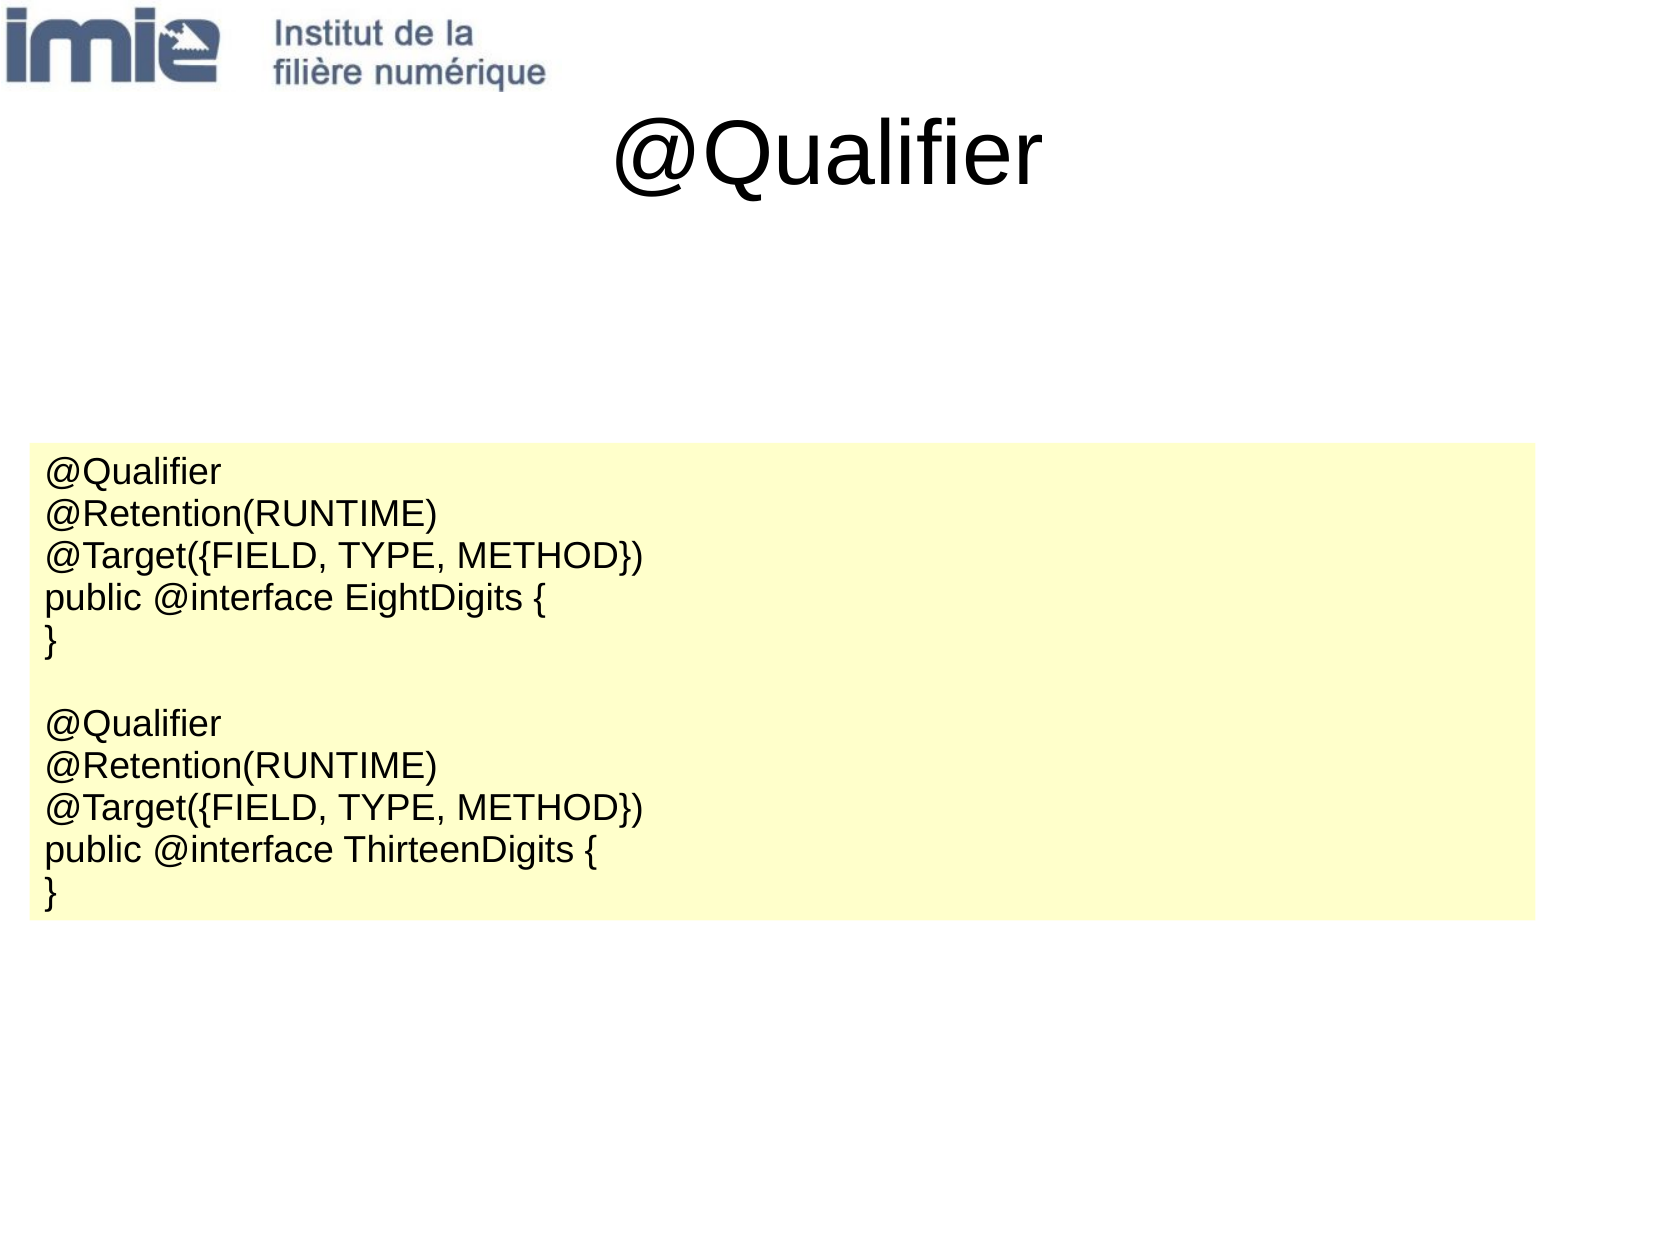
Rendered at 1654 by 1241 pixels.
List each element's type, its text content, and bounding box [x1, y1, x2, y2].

picture [1, 0, 562, 92]
title @Qualifier [82, 49, 1571, 257]
text_box @Qualifier @Retention(RUNTIME) @Target({FIELD, TYPE, METHOD}) public @interface EightDigits { } @Qualifier @Retention(RUNTIME) @Target({FIELD, TYPE, METHOD}) public @interface ThirteenDigits { } [29, 442, 1536, 921]
